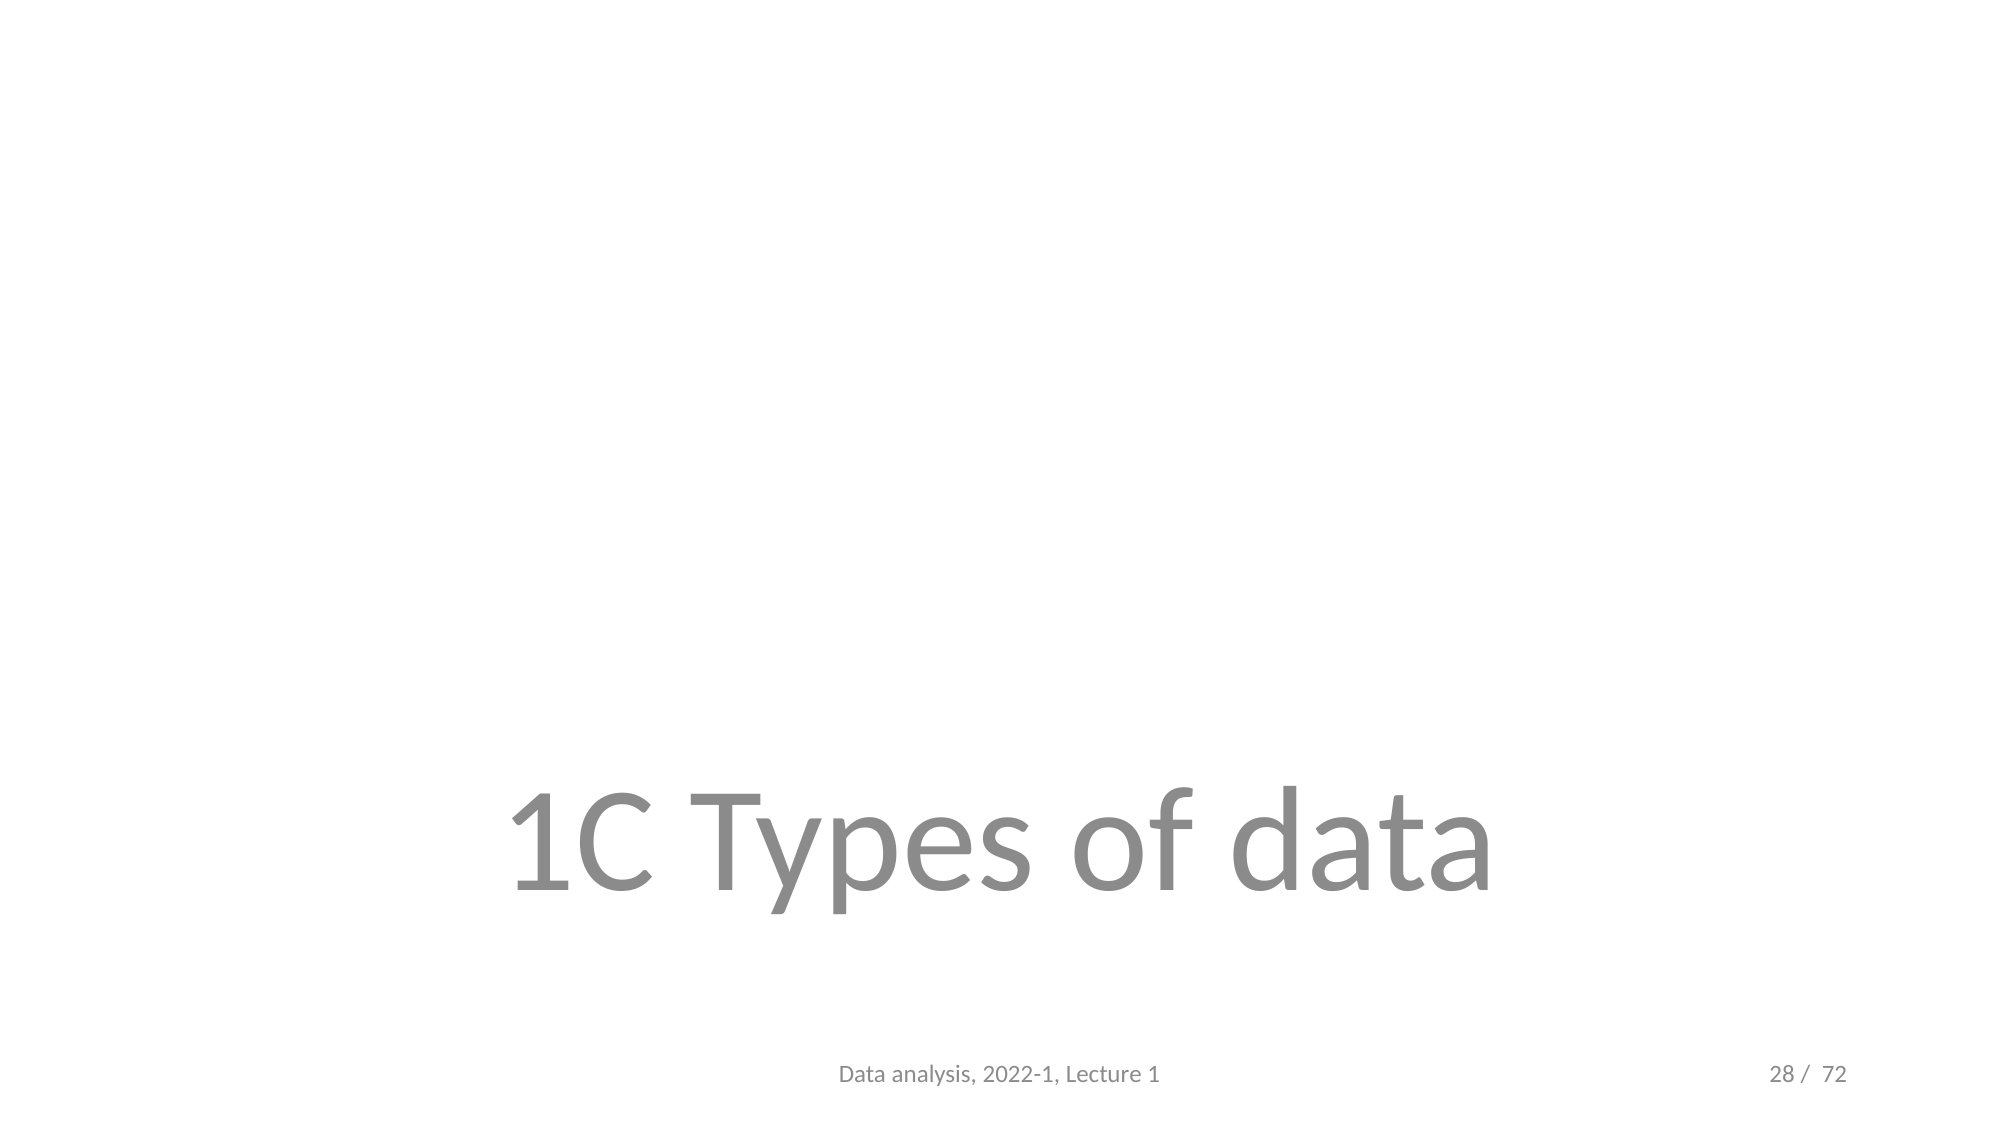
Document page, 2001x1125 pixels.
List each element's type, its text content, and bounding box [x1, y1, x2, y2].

footer Data analysis, 2022-1, Lecture 1 [662, 1042, 1338, 1103]
slide_number <number> / 72 [1412, 1042, 1863, 1103]
list 1C Types of data [136, 752, 1862, 999]
